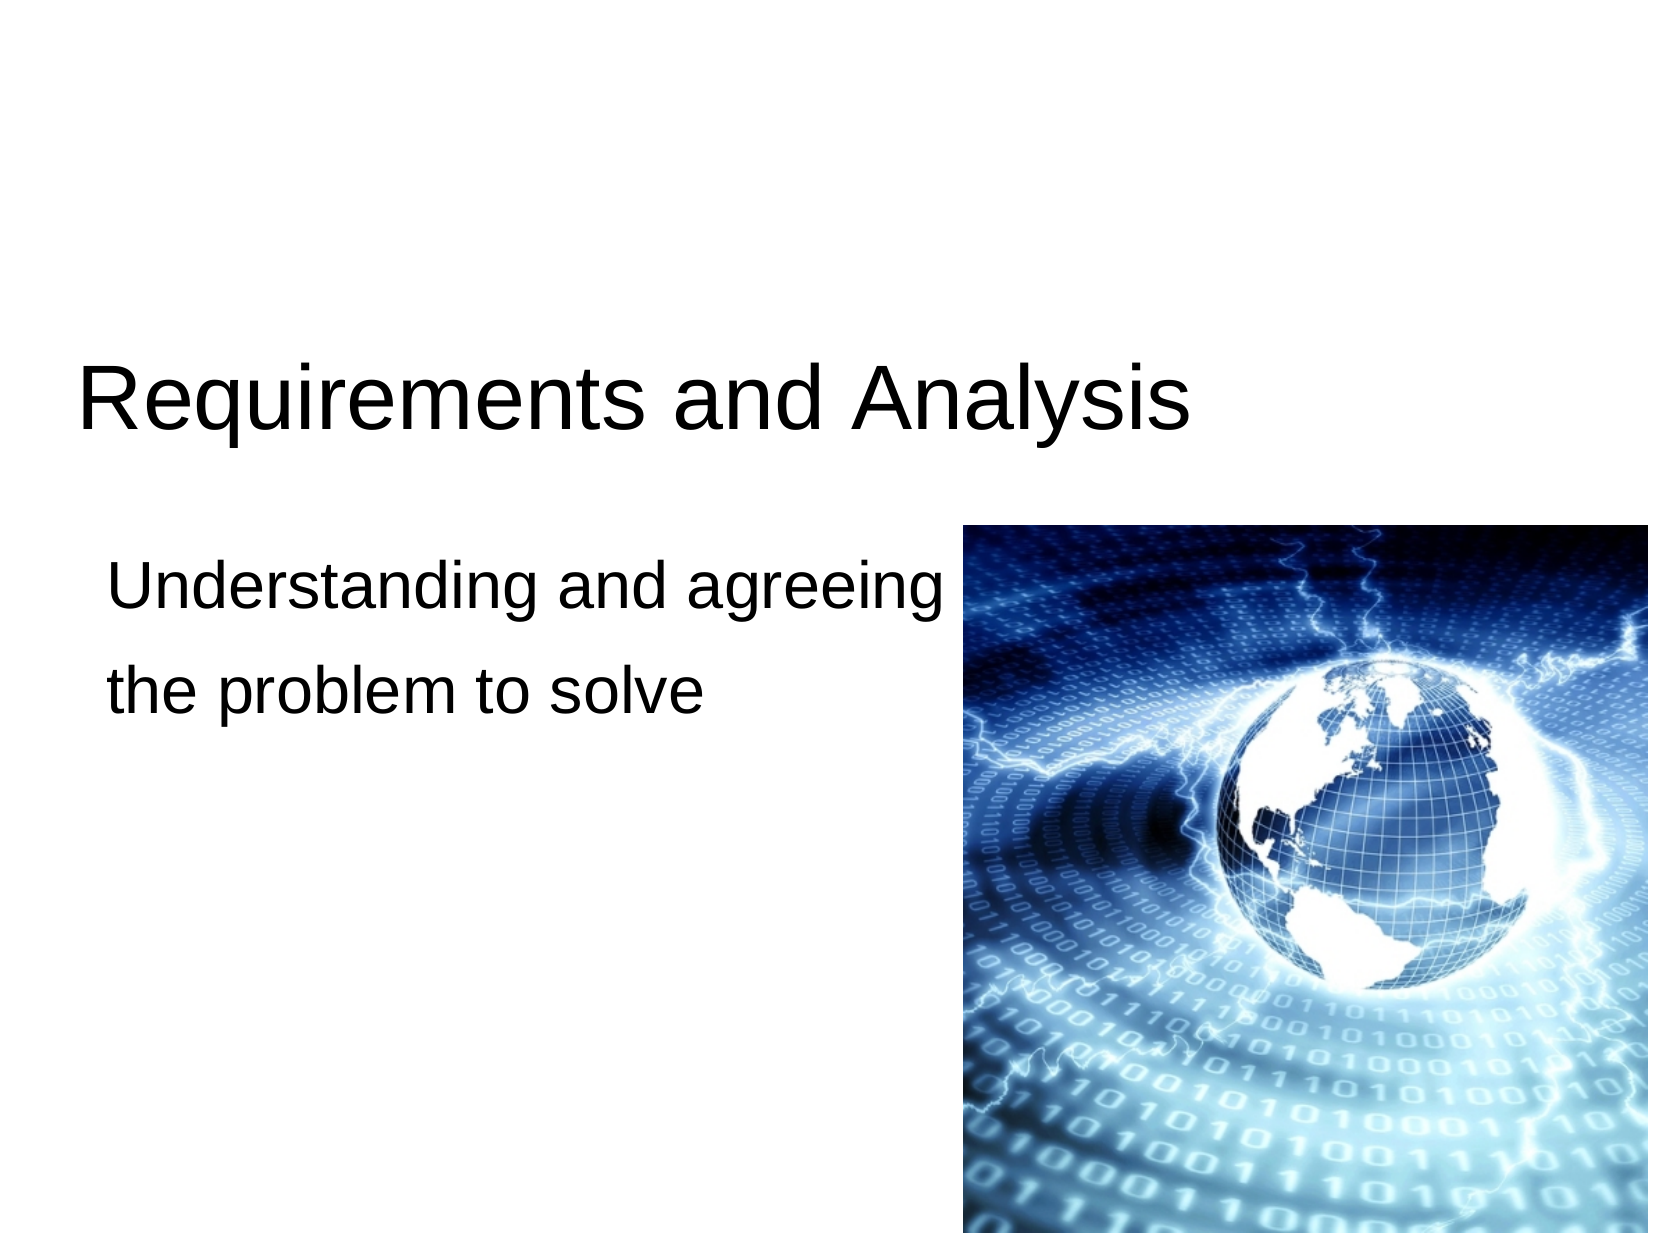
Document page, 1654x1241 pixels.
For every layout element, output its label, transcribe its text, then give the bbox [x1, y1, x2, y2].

list Understanding and agreeing the problem to solve [88, 548, 1388, 728]
picture [963, 525, 1648, 1233]
title Requirements and Analysis [76, 301, 1613, 494]
